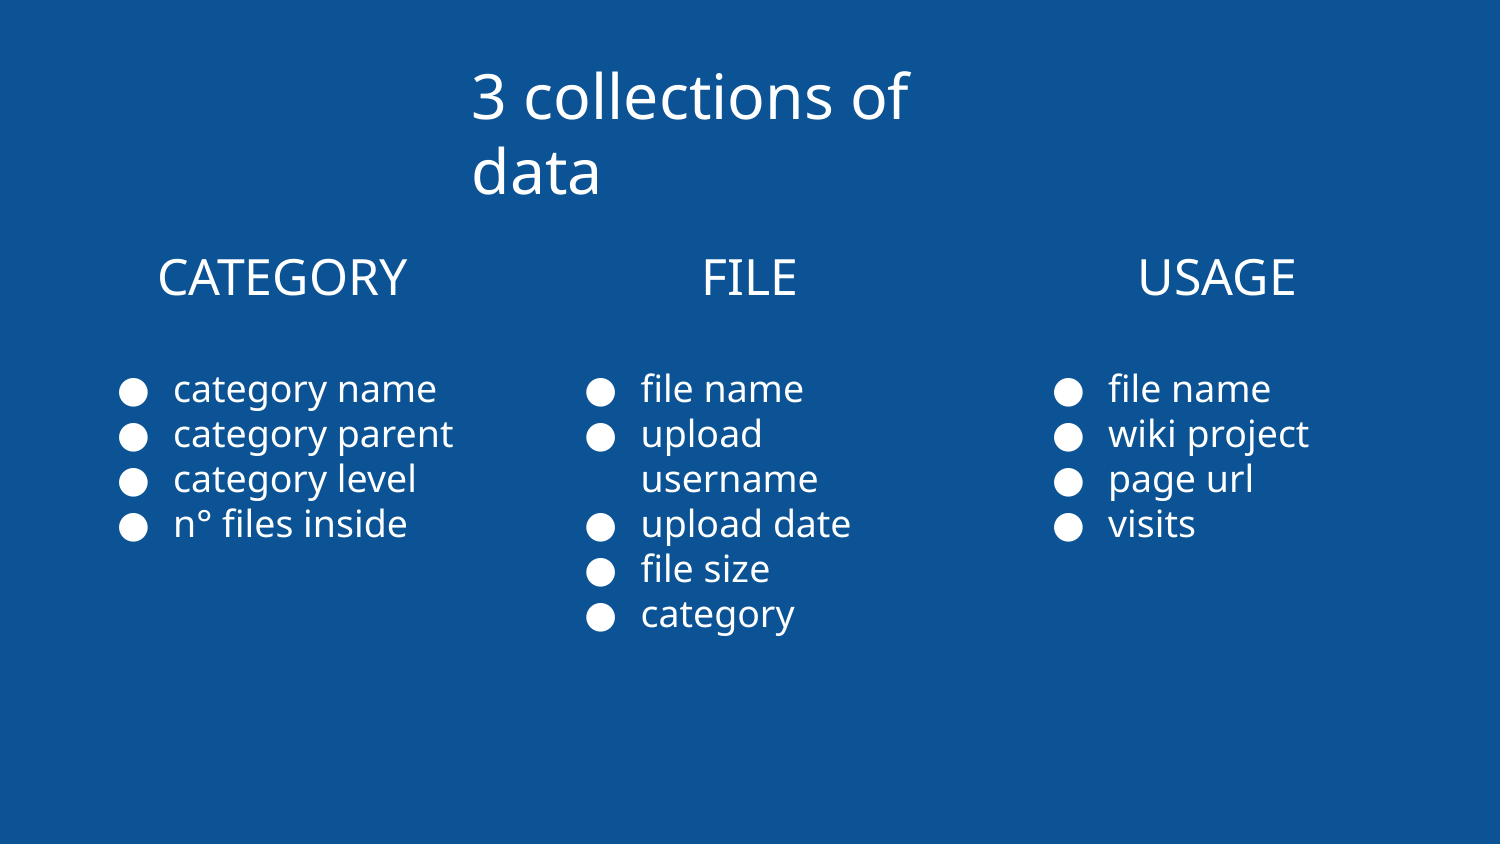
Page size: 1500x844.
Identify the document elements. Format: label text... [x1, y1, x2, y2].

text_box USAGE file name wiki project page url visits [1018, 230, 1417, 774]
text_box FILE file name upload username upload date file size category [550, 230, 950, 626]
text_box CATEGORY category name category parent category level n° files inside [83, 230, 482, 785]
text_box 3 collections of data [456, 42, 1044, 146]
